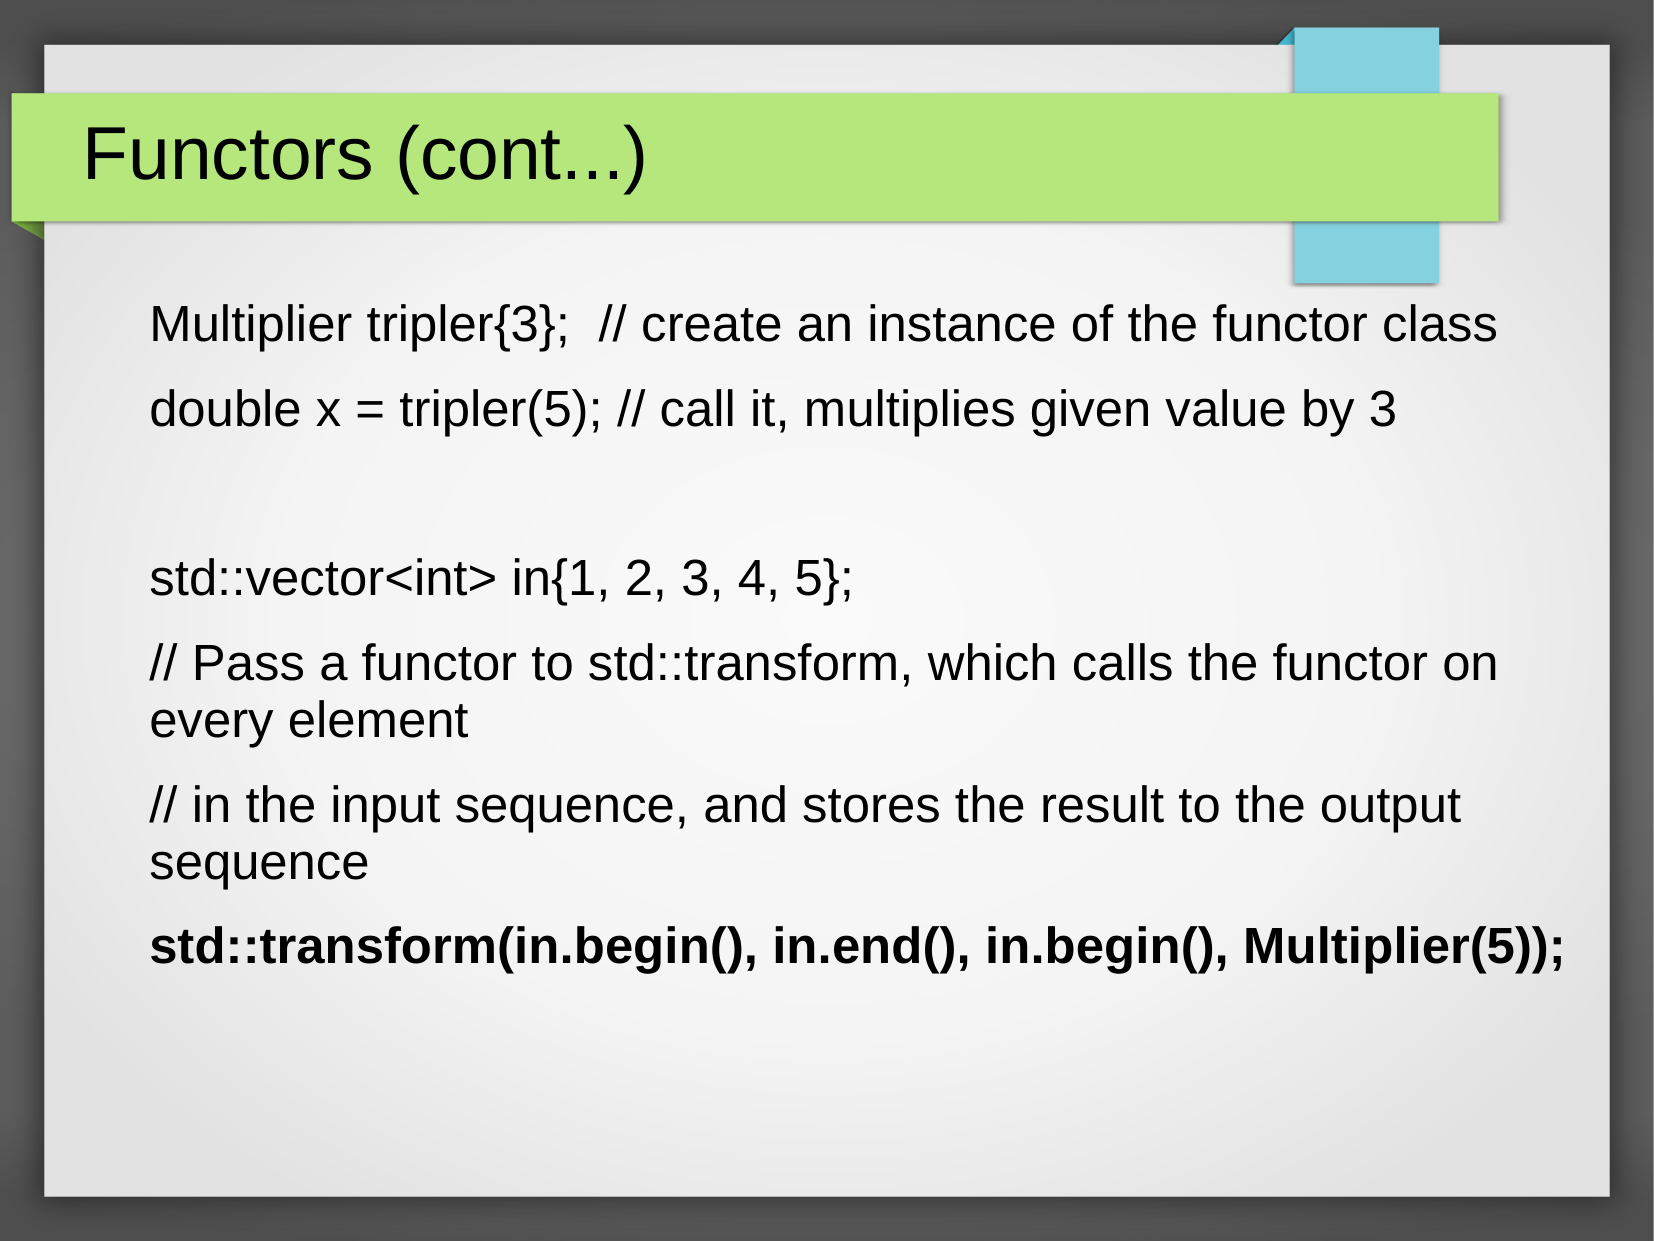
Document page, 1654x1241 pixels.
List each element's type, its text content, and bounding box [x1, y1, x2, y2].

picture [0, 0, 1654, 1241]
list Multiplier tripler{3}; // create an instance of the functor class double x = tripler(5); // call it, multiplies given value by 3 std::vector<int> in{1, 2, 3, 4, 5}; // Pass a functor to std::transform, which calls the functor on every element // in the input sequence, and stores the result to the output sequence std::transform(in.begin(), in.end(), in.begin(), Multiplier(5)); [82, 295, 1571, 1015]
title Functors (cont...) [82, 94, 1264, 213]
